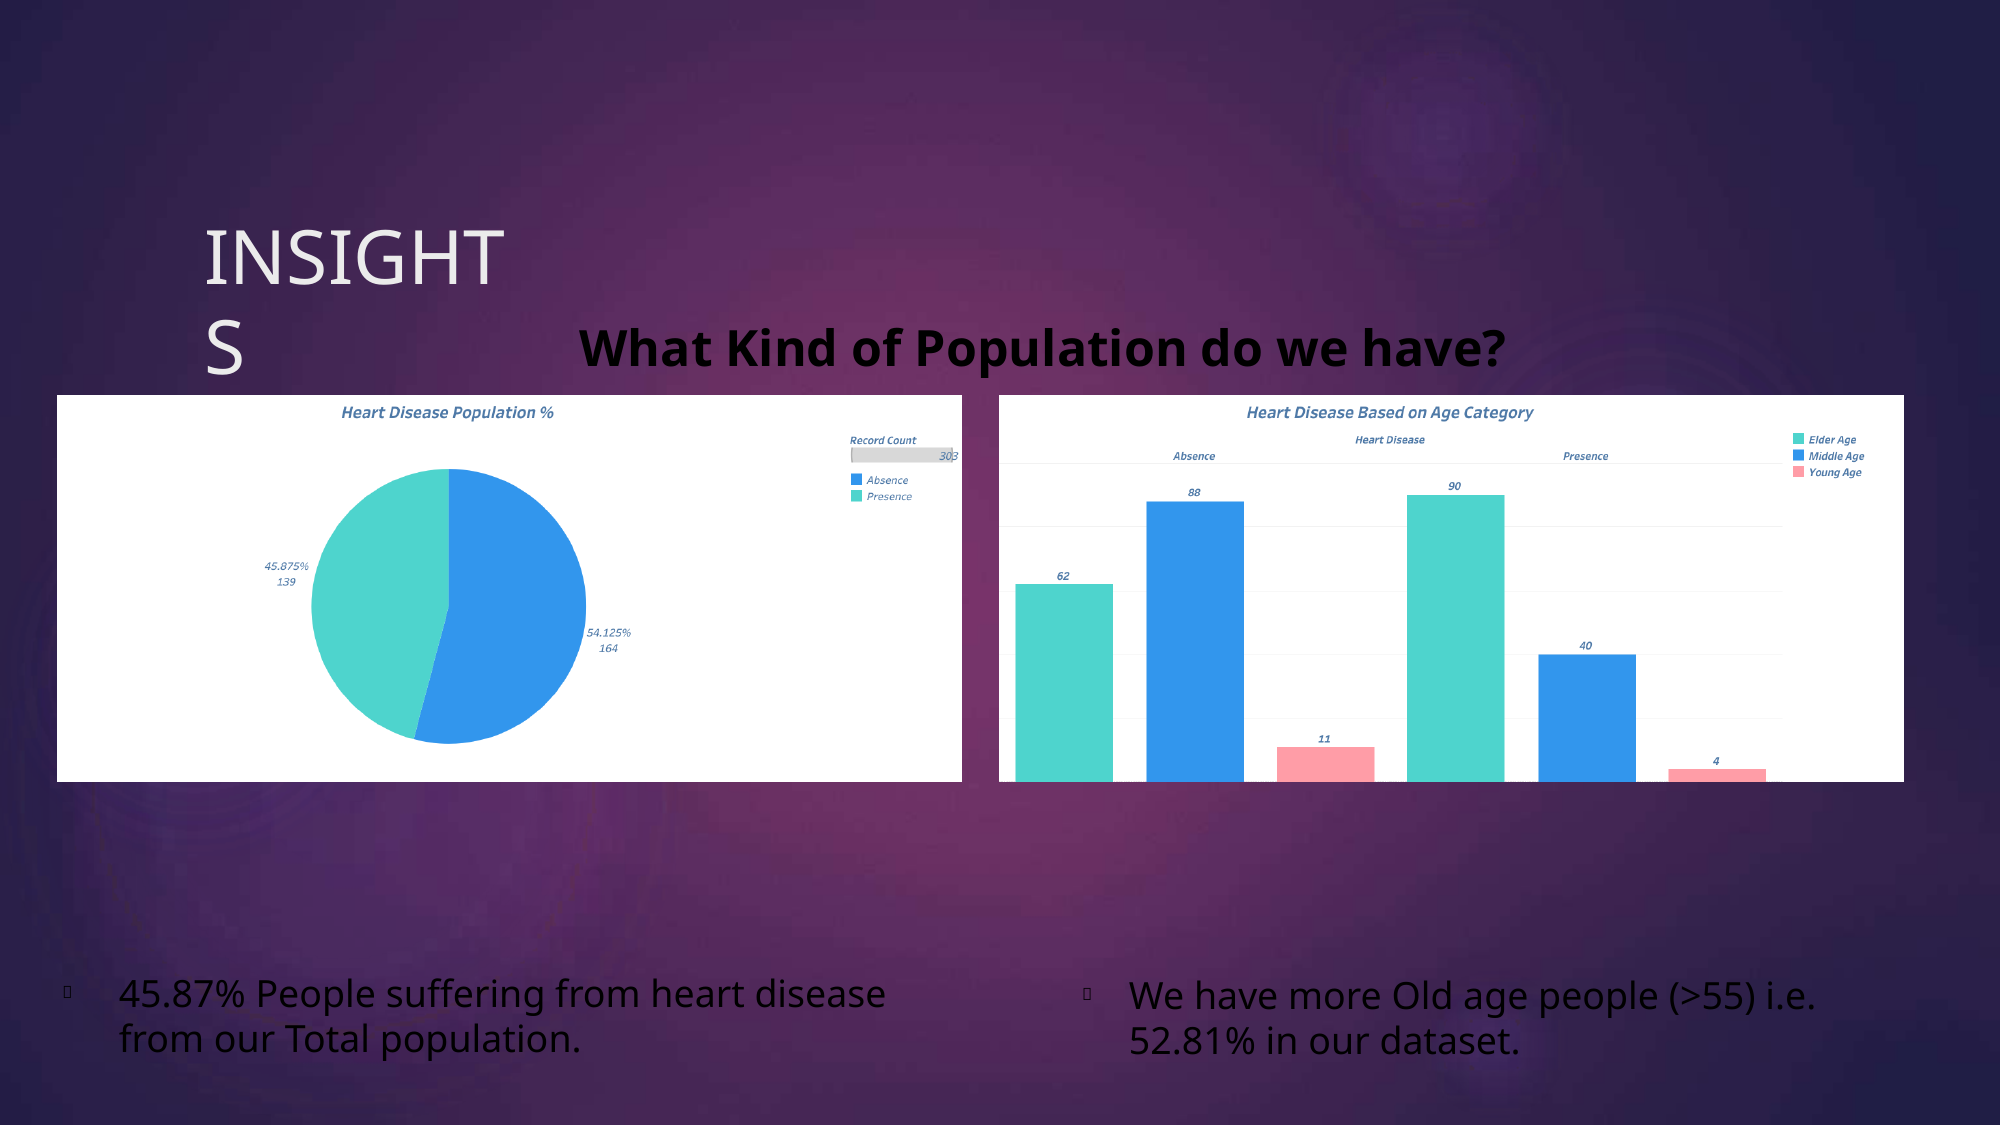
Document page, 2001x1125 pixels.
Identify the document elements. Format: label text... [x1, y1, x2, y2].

text_box What Kind of Population do we have? [577, 314, 1538, 377]
title INSIGHTS [202, 207, 520, 395]
text_box We have more Old age people (>55) i.e. 52.81% in our dataset. [1079, 969, 1907, 1062]
text_box 45.87% People suffering from heart disease from our Total population. [60, 967, 903, 1060]
picture [0, 0, 2000, 1125]
